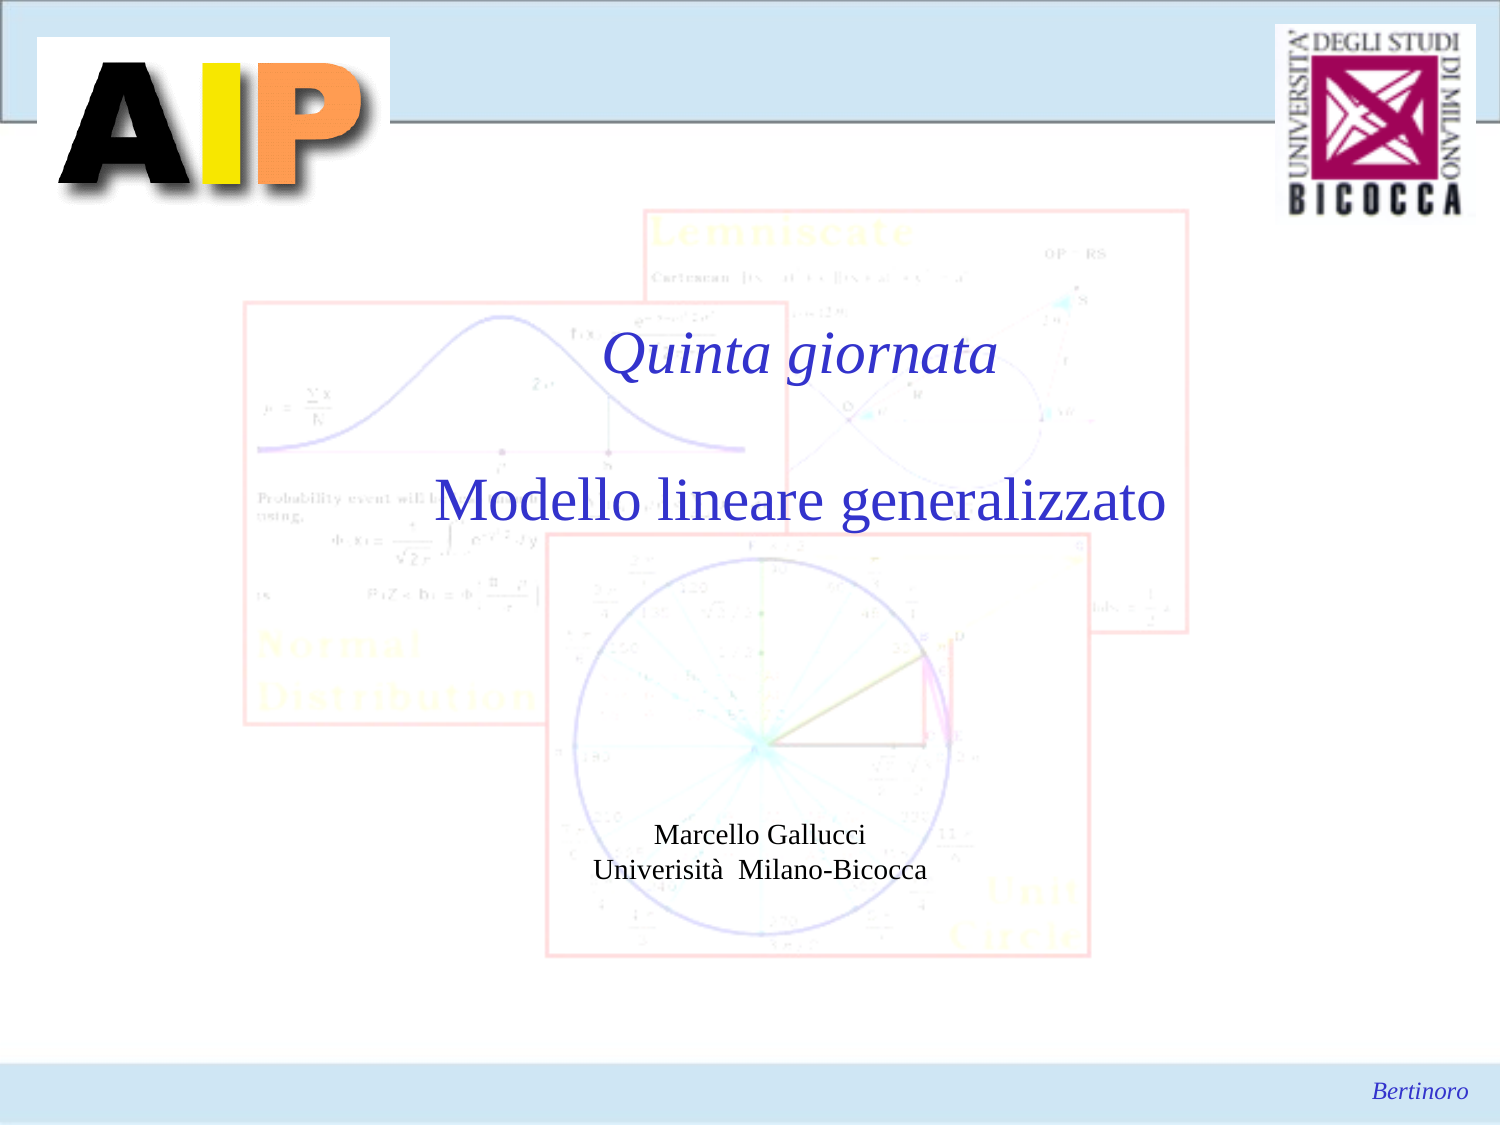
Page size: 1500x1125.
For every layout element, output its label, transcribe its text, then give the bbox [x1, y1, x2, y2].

text_box Bertinoro [600, 1066, 1491, 1113]
picture [0, 0, 1500, 1125]
title Quinta giornata Modello lineare generalizzato [201, 288, 1401, 704]
text_box Marcello Gallucci Univerisità Milano-Bicocca [141, 799, 1380, 900]
